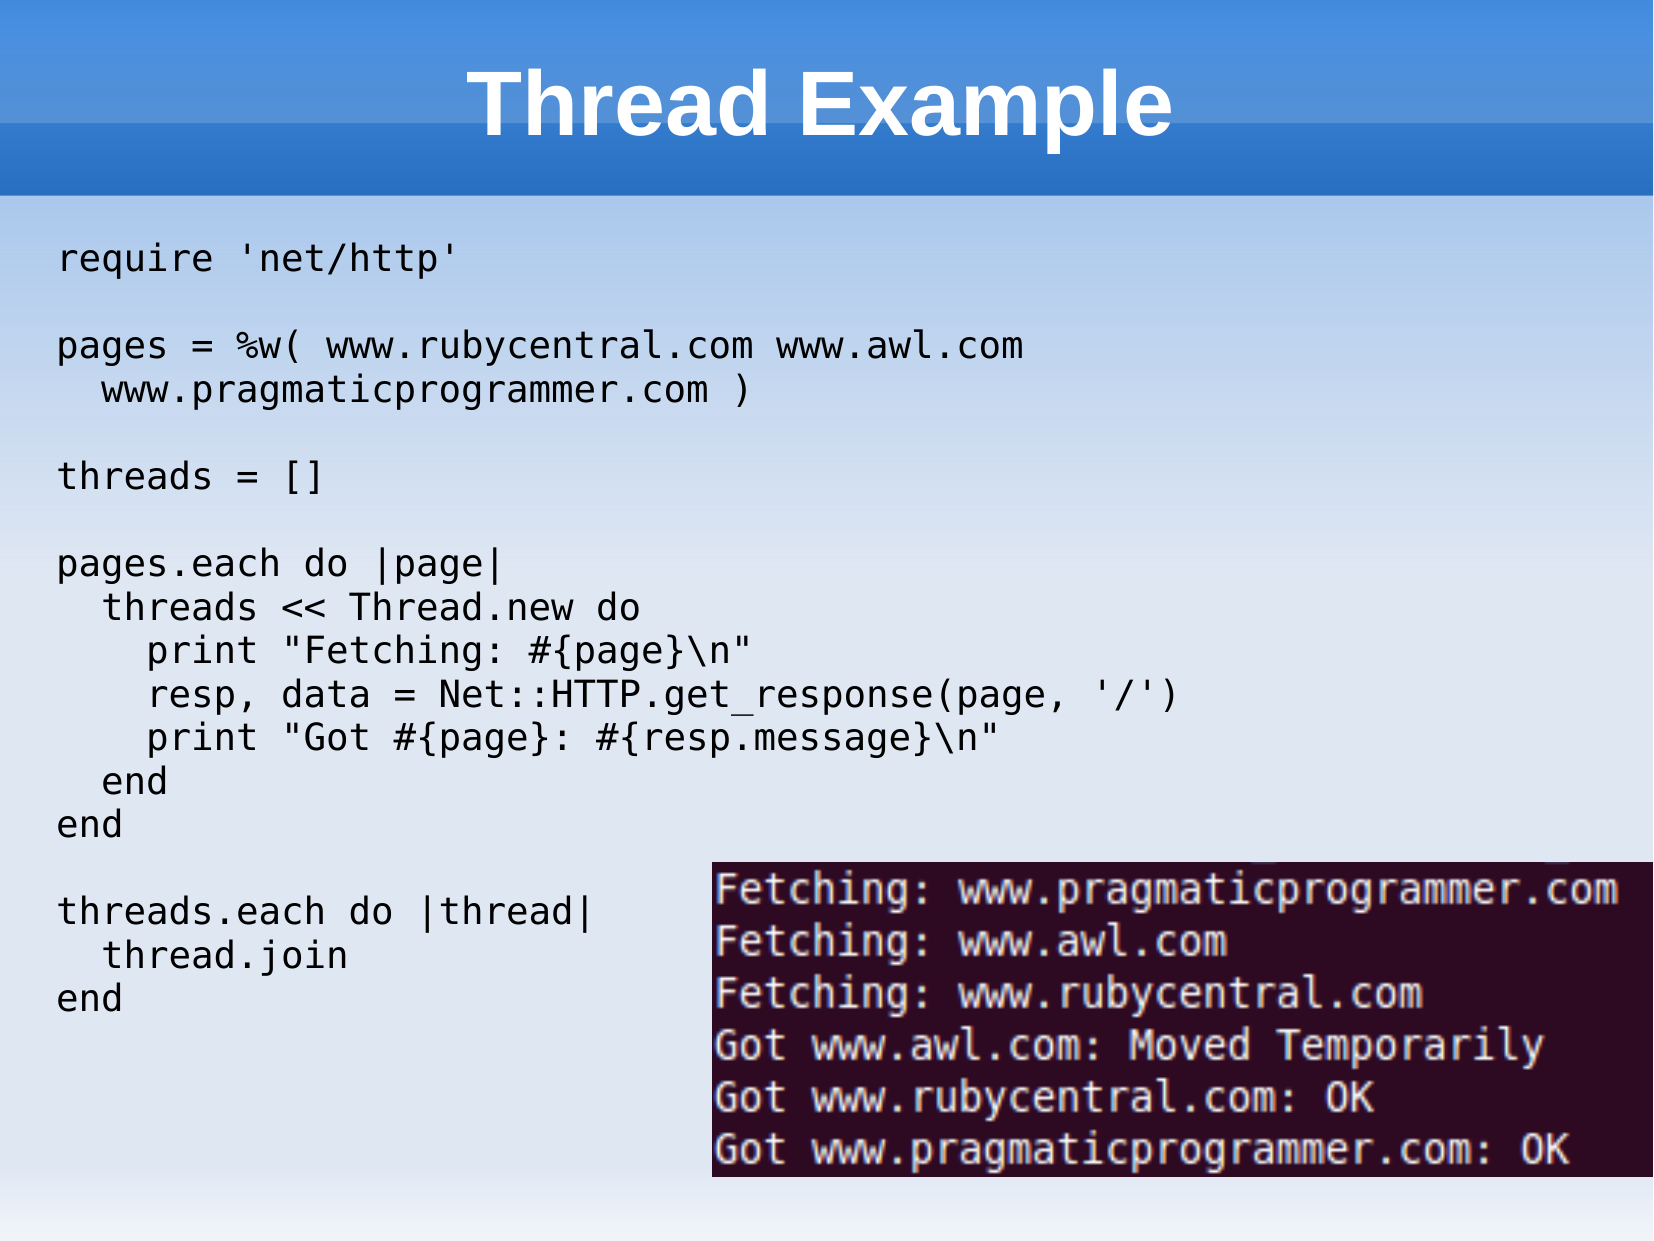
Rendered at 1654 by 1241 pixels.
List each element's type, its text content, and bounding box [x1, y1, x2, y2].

title Thread Example [76, 7, 1565, 200]
picture [0, 0, 1654, 1241]
text_box require 'net/http' pages = %w( www.rubycentral.com www.awl.com www.pragmaticprogrammer.com ) threads = [] pages.each do |page| threads << Thread.new do print "Fetching: #{page}\n" resp, data = Net::HTTP.get_response(page, '/') print "Got #{page}: #{resp.message}\n" end end threads.each do |thread| thread.join end [41, 229, 1613, 1043]
